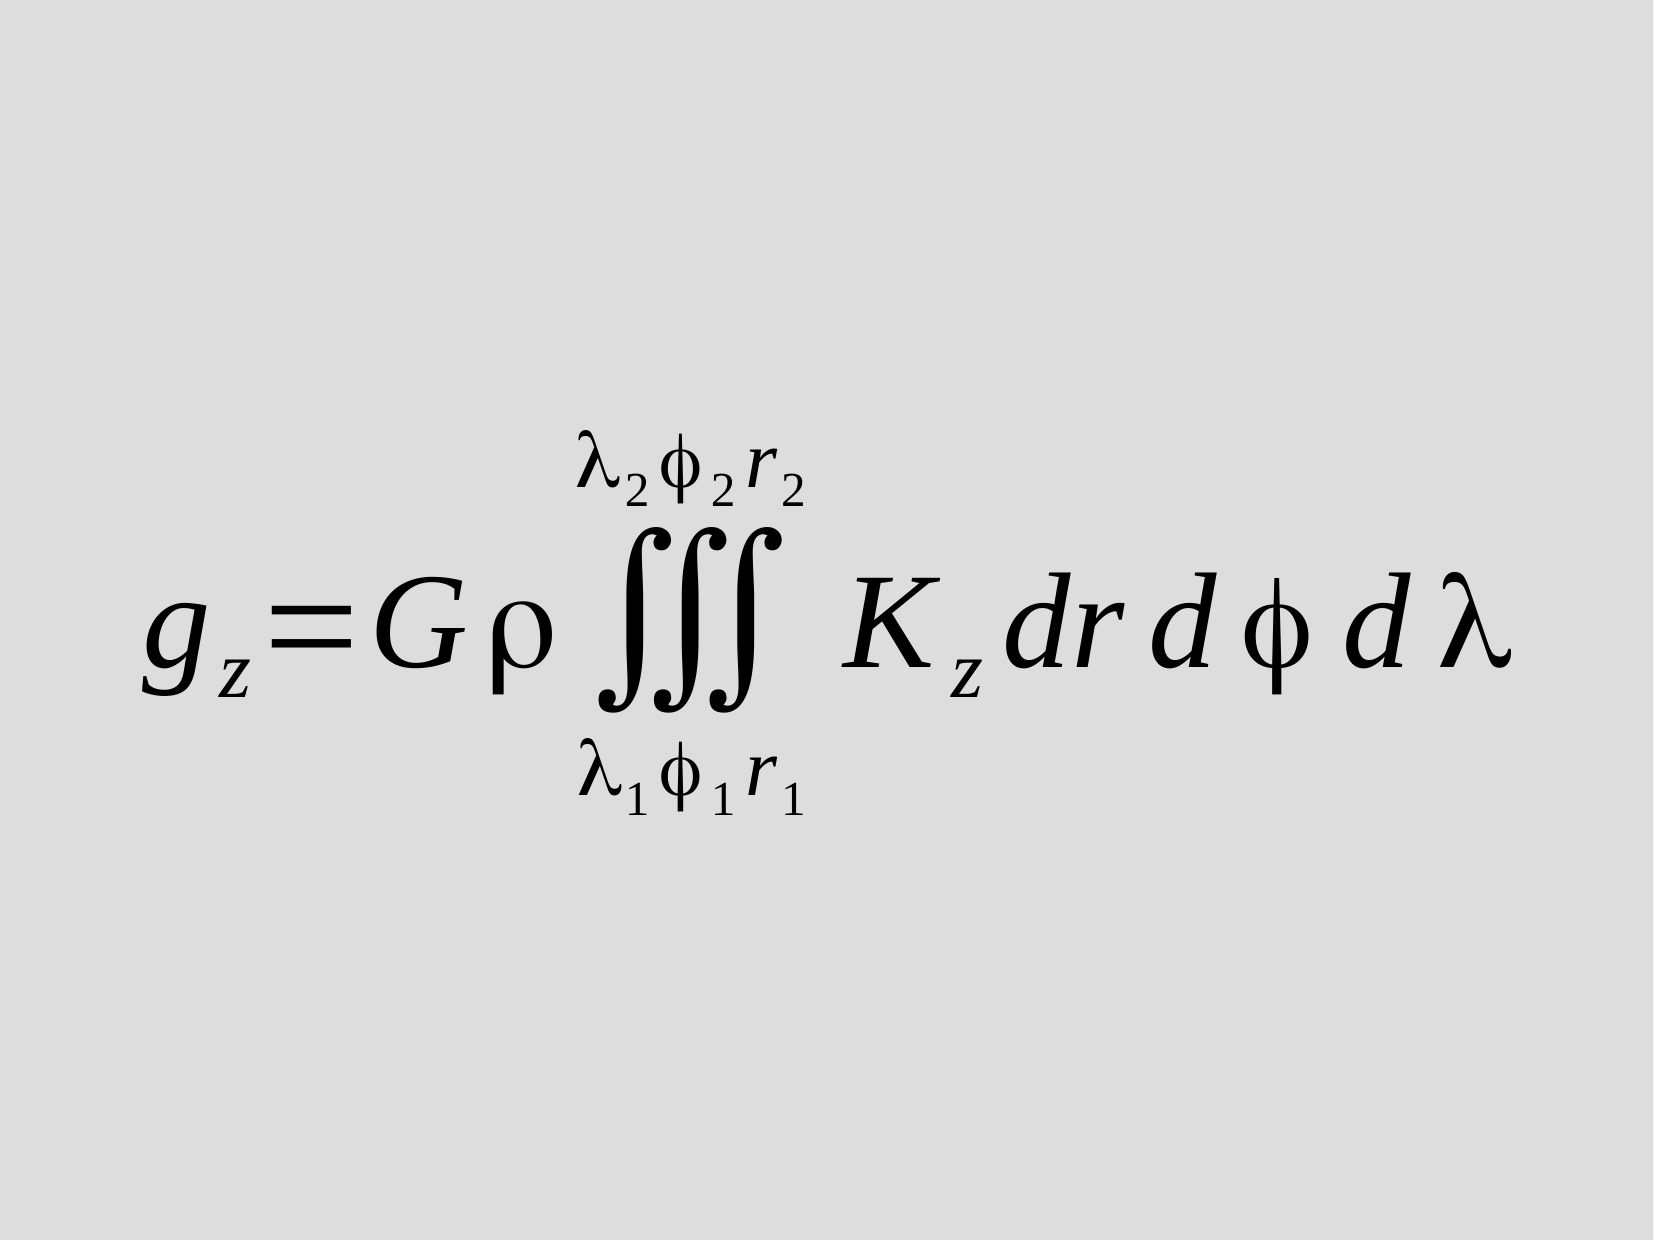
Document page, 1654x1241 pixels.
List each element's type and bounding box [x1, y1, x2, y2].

chart [128, 414, 1525, 826]
